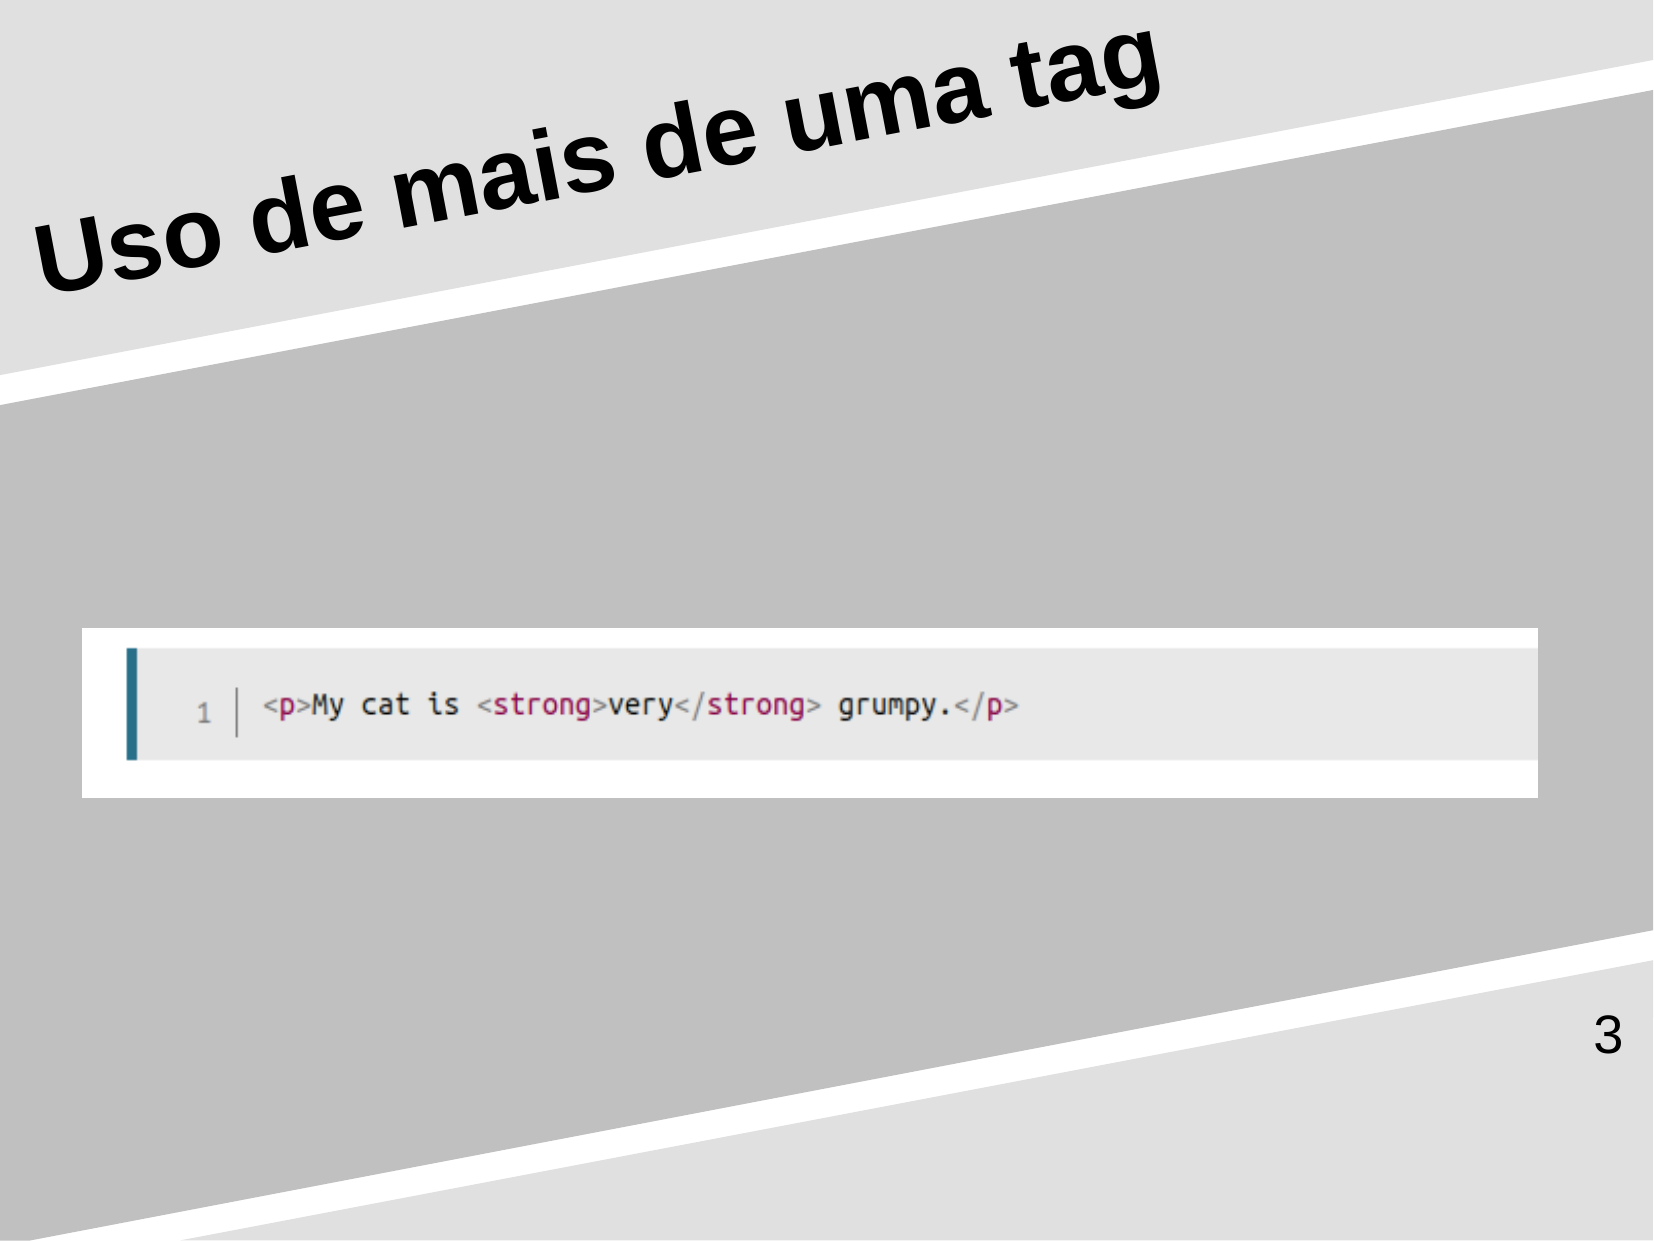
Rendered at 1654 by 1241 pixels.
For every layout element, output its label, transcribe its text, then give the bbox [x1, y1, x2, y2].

picture [82, 628, 1538, 798]
title Uso de mais de uma tag [17, 0, 1518, 365]
